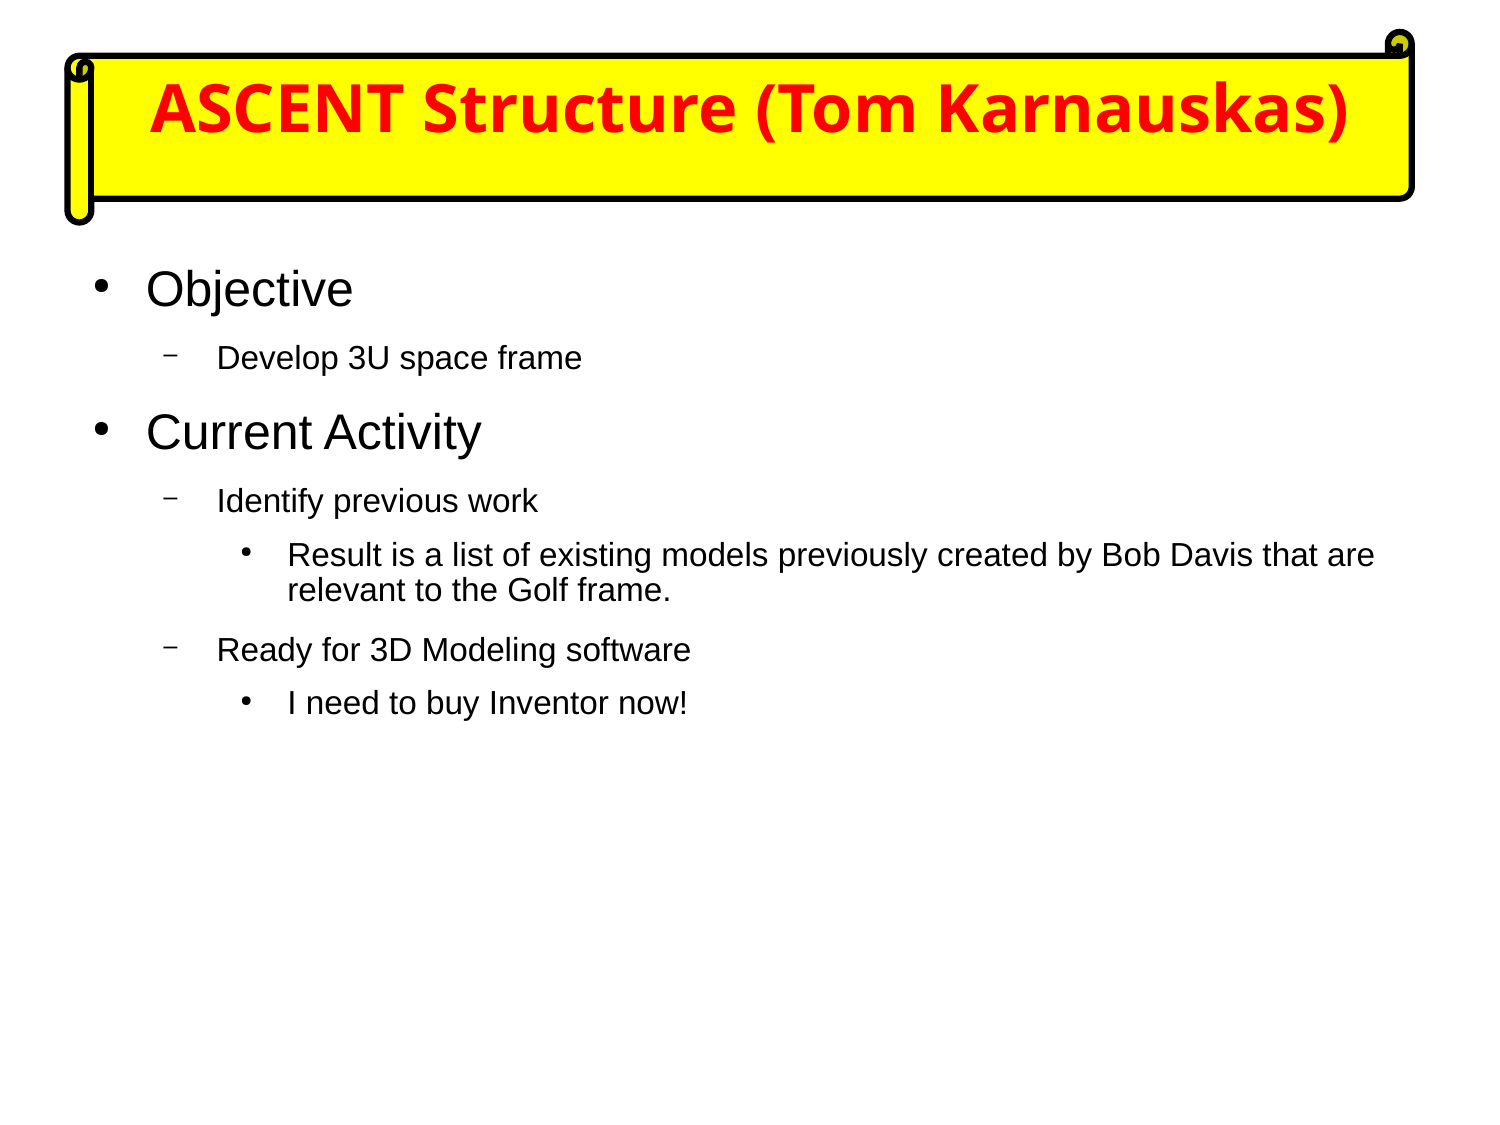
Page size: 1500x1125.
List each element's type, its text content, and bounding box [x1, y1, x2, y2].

text_box [72, 31, 1412, 58]
list Objective Develop 3U space frame Current Activity Identify previous work Result is a list of existing models previously created by Bob Davis that are relevant to the Golf frame. Ready for 3D Modeling software I need to buy Inventor now! [75, 263, 1425, 916]
text_box [67, 154, 1412, 223]
text_box ASCENT Structure (Tom Karnauskas) [0, 58, 1500, 154]
